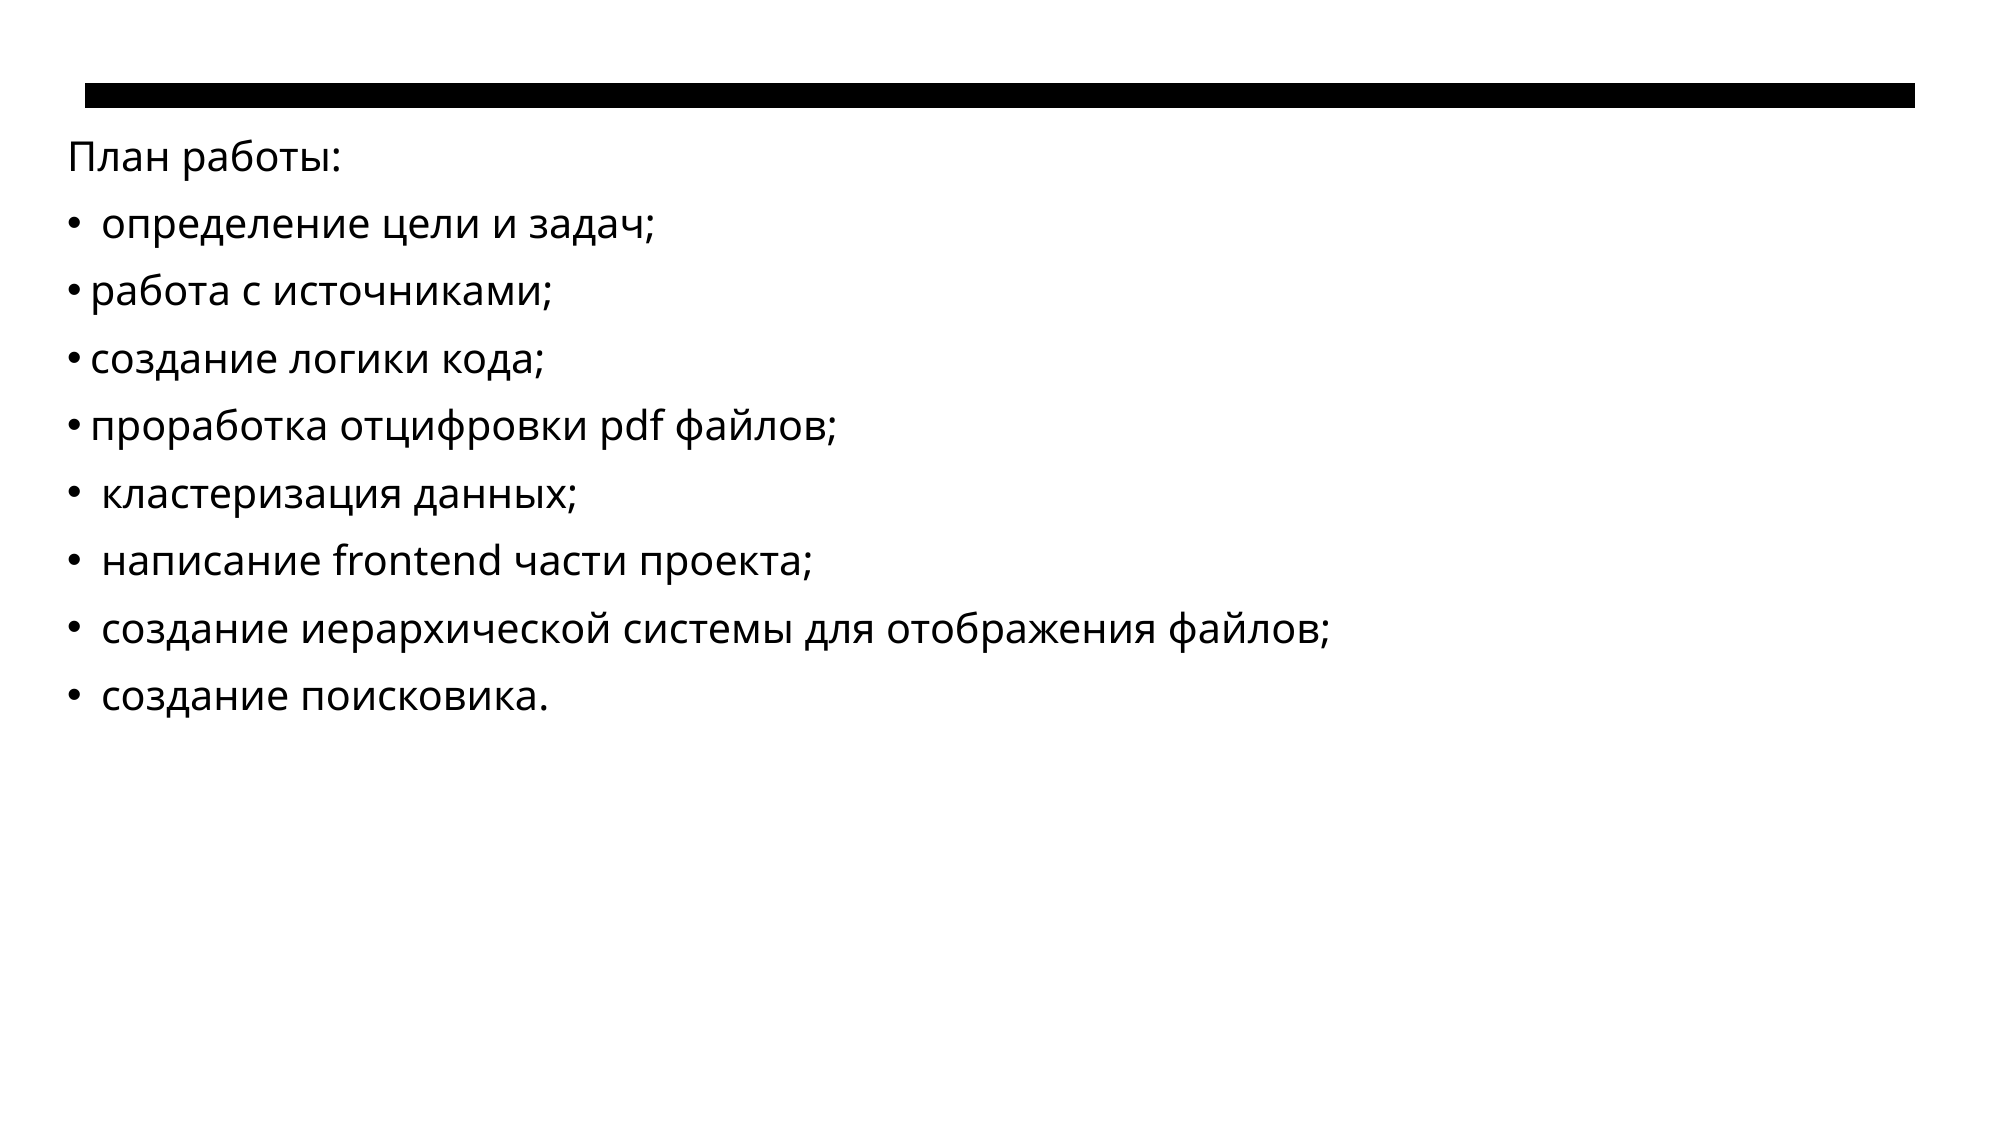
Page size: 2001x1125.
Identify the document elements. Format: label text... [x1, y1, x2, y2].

list План работы: определение цели и задач; работа с источниками; создание логики кода; проработка отцифровки pdf файлов; кластеризация данных; написание frontend части проекта; создание иерархической системы для отображения файлов; создание поисковика. [52, 117, 2000, 736]
